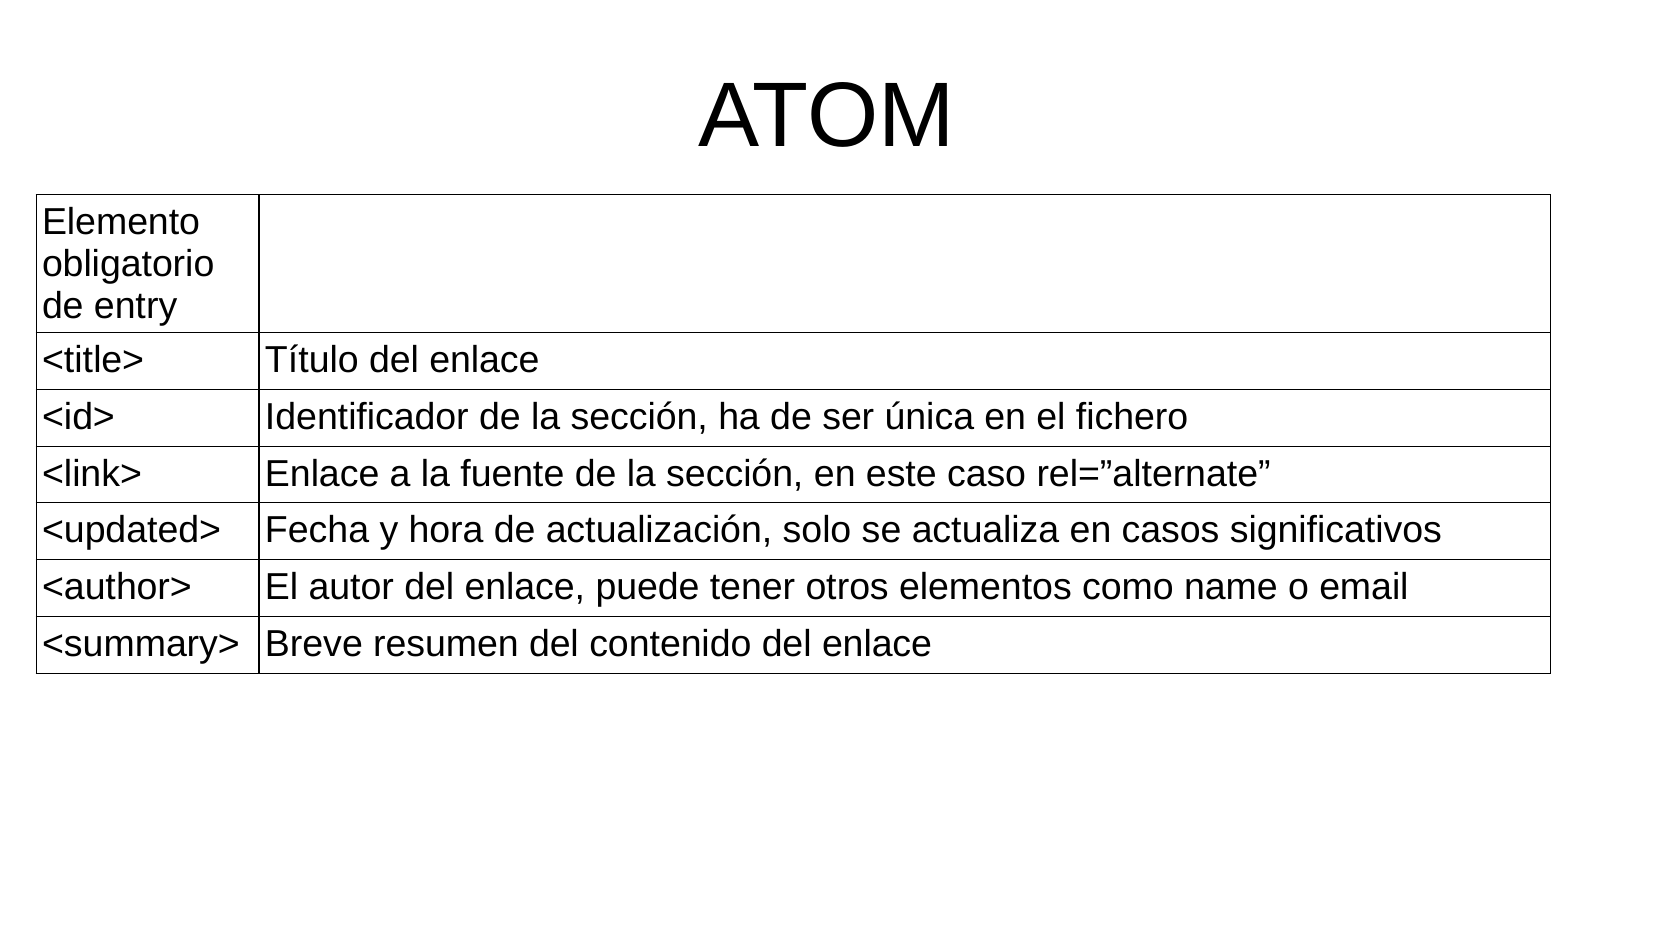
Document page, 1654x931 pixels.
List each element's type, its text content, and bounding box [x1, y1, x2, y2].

table_cell <author> [37, 560, 258, 616]
table_cell Fecha y hora de actualización, solo se actualiza en casos significativos [260, 503, 1550, 559]
table_cell El autor del enlace, puede tener otros elementos como name o email [260, 560, 1550, 616]
table_cell <summary> [37, 617, 258, 673]
table_cell Título del enlace [260, 333, 1550, 389]
table_cell Breve resumen del contenido del enlace [260, 617, 1550, 673]
table_cell <updated> [37, 503, 258, 559]
table_header Elemento obligatorio de entry [37, 195, 258, 332]
title ATOM [82, 37, 1571, 193]
table_cell <title> [37, 333, 258, 389]
table_cell <link> [37, 447, 258, 502]
table_cell Identificador de la sección, ha de ser única en el fichero [260, 390, 1550, 446]
table_header [260, 195, 1550, 332]
table_cell <id> [37, 390, 258, 446]
table_cell Enlace a la fuente de la sección, en este caso rel=”alternate” [260, 447, 1550, 502]
